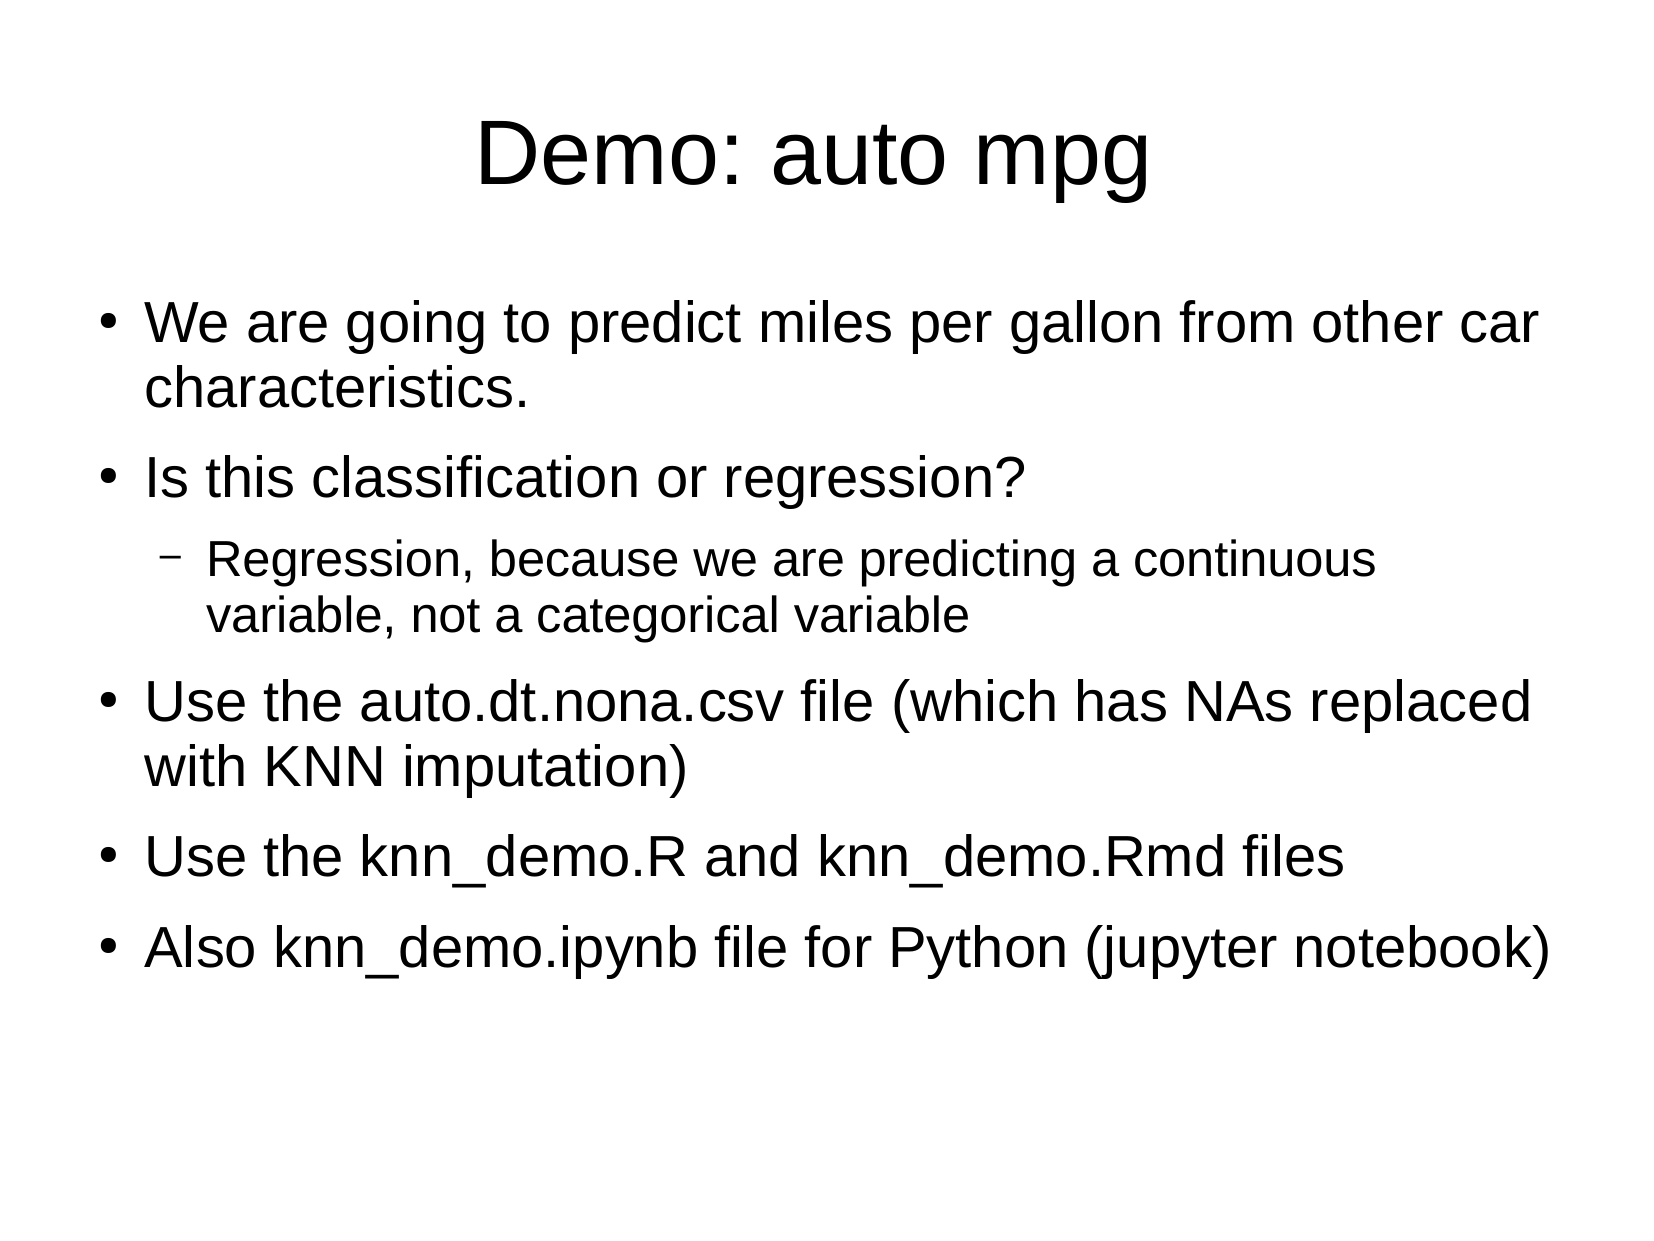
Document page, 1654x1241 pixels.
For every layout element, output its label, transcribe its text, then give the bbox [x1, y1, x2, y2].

list We are going to predict miles per gallon from other car characteristics. Is this classification or regression? Regression, because we are predicting a continuous variable, not a categorical variable Use the auto.dt.nona.csv file (which has NAs replaced with KNN imputation) Use the knn_demo.R and knn_demo.Rmd files Also knn_demo.ipynb file for Python (jupyter notebook) [82, 290, 1571, 1010]
title Demo: auto mpg [82, 49, 1571, 257]
